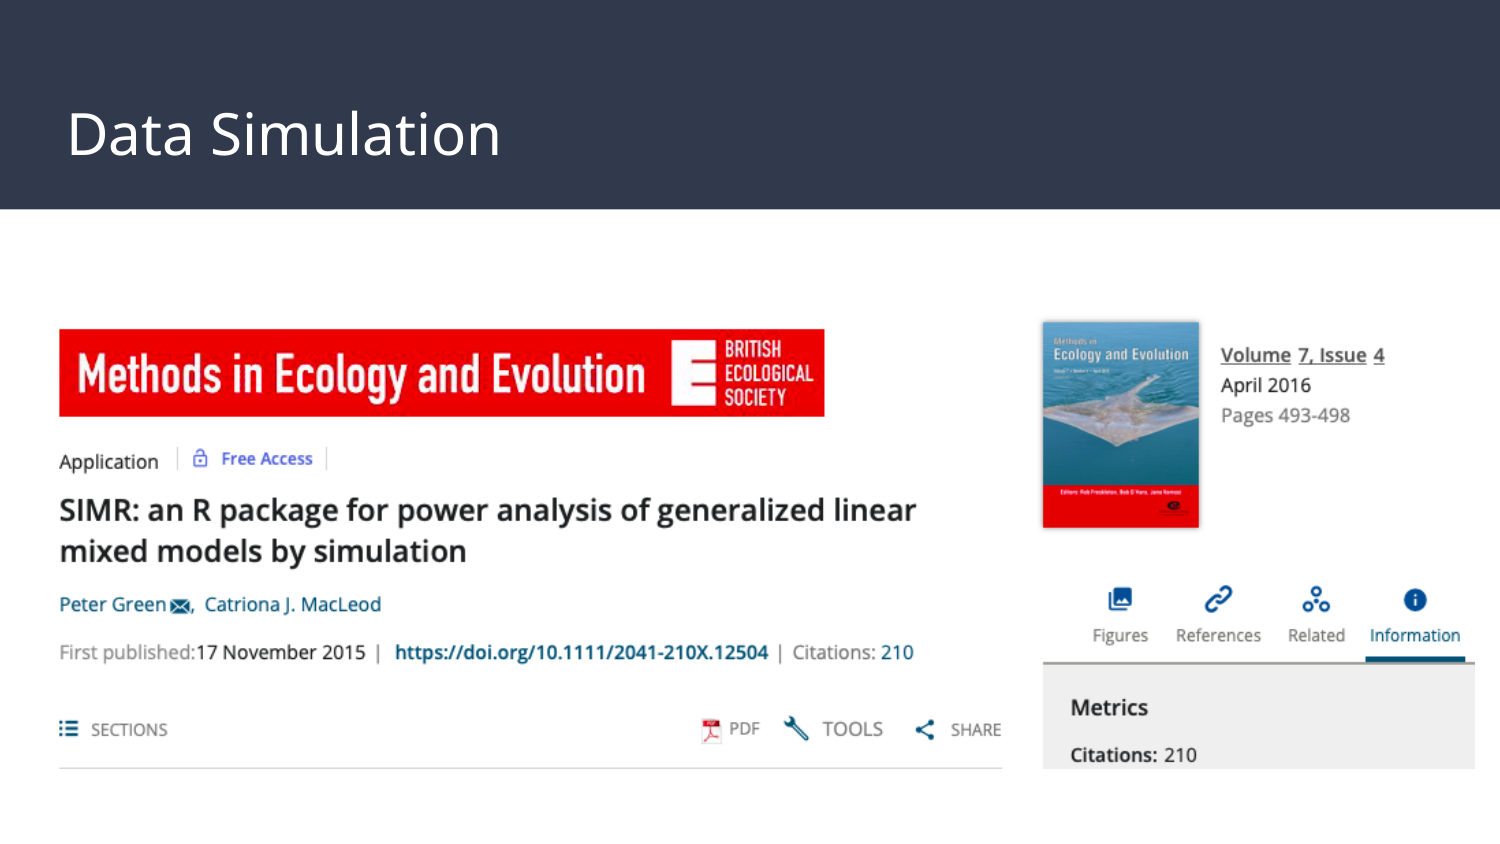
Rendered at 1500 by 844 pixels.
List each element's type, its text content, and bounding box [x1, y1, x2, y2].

picture [24, 306, 1475, 769]
title Data Simulation [51, 82, 1449, 185]
